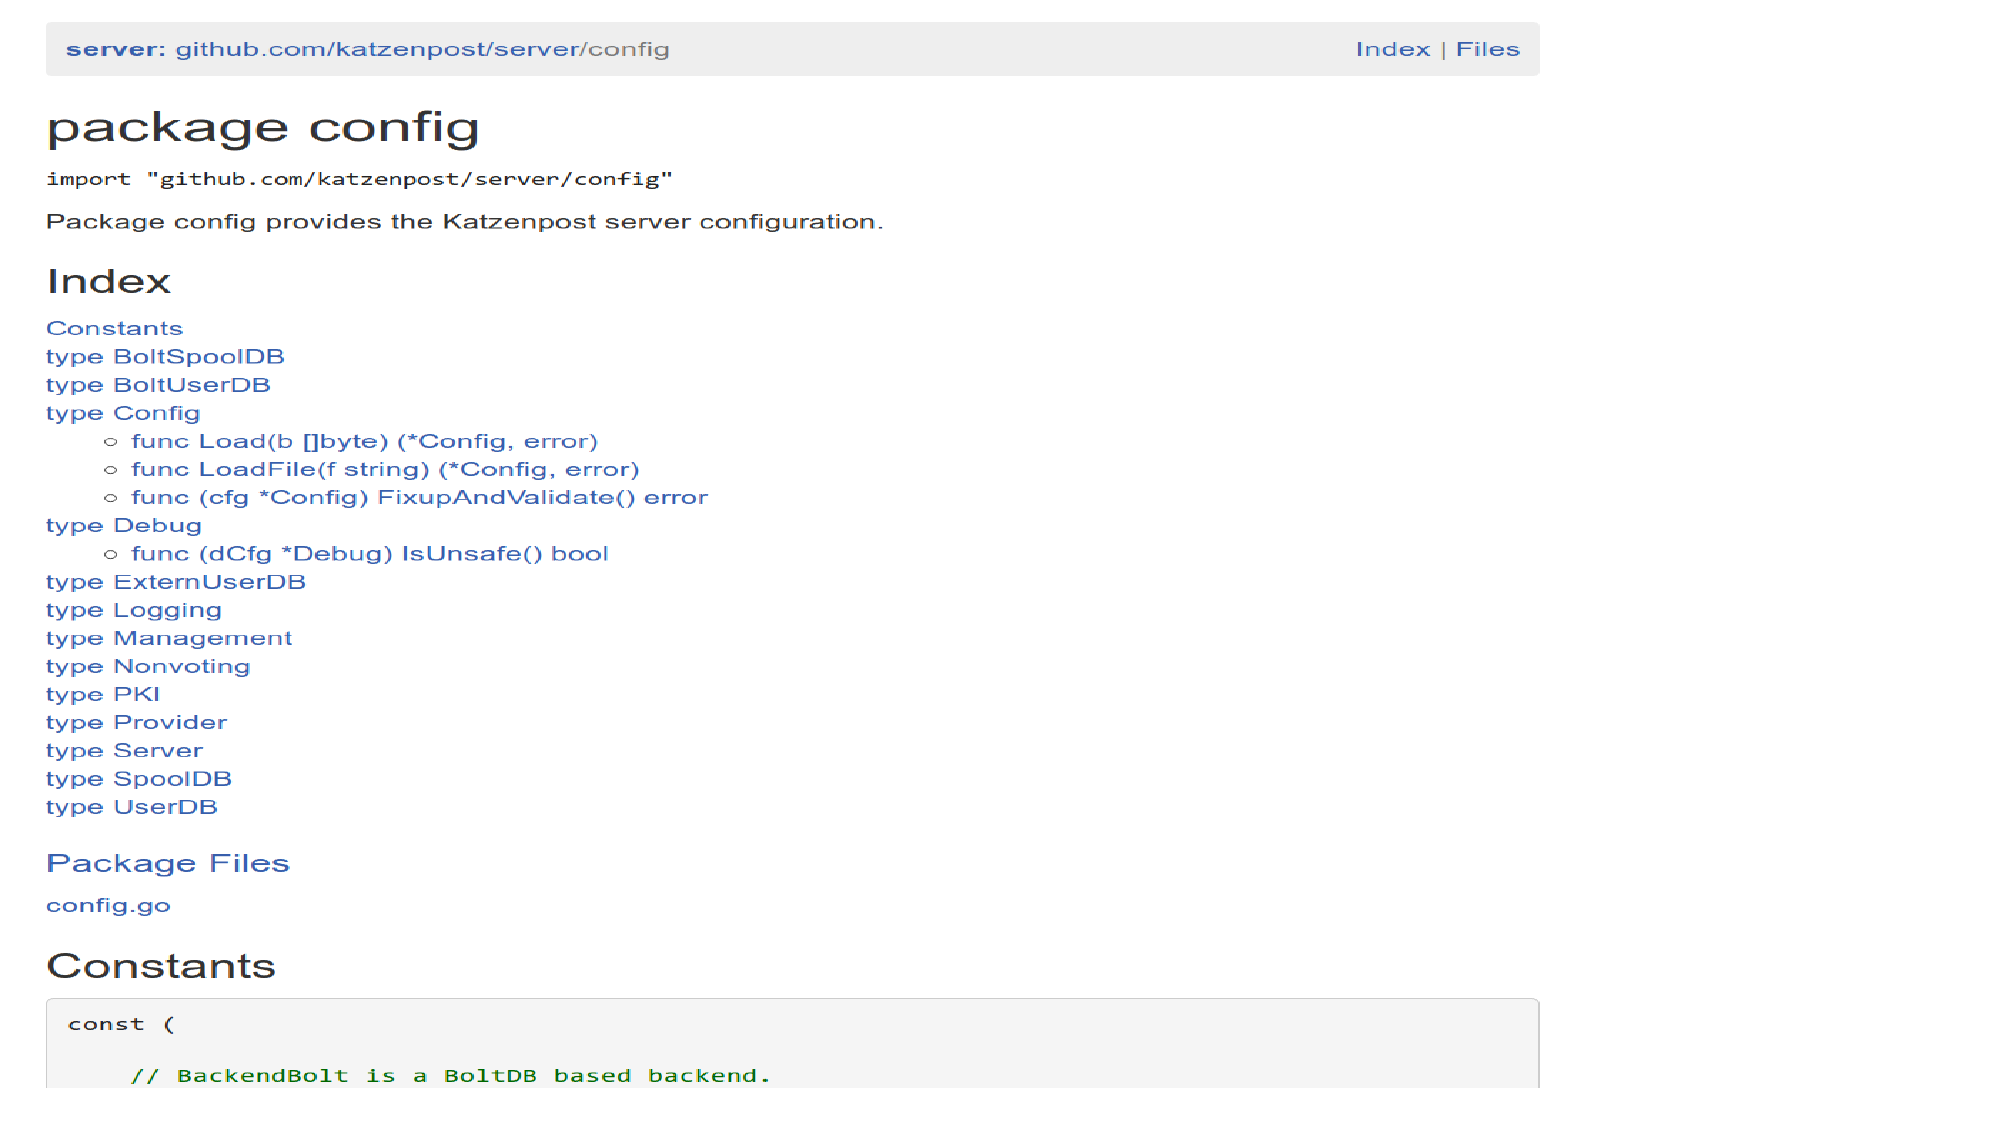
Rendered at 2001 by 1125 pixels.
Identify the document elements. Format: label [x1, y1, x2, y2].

picture [19, 17, 1640, 1088]
